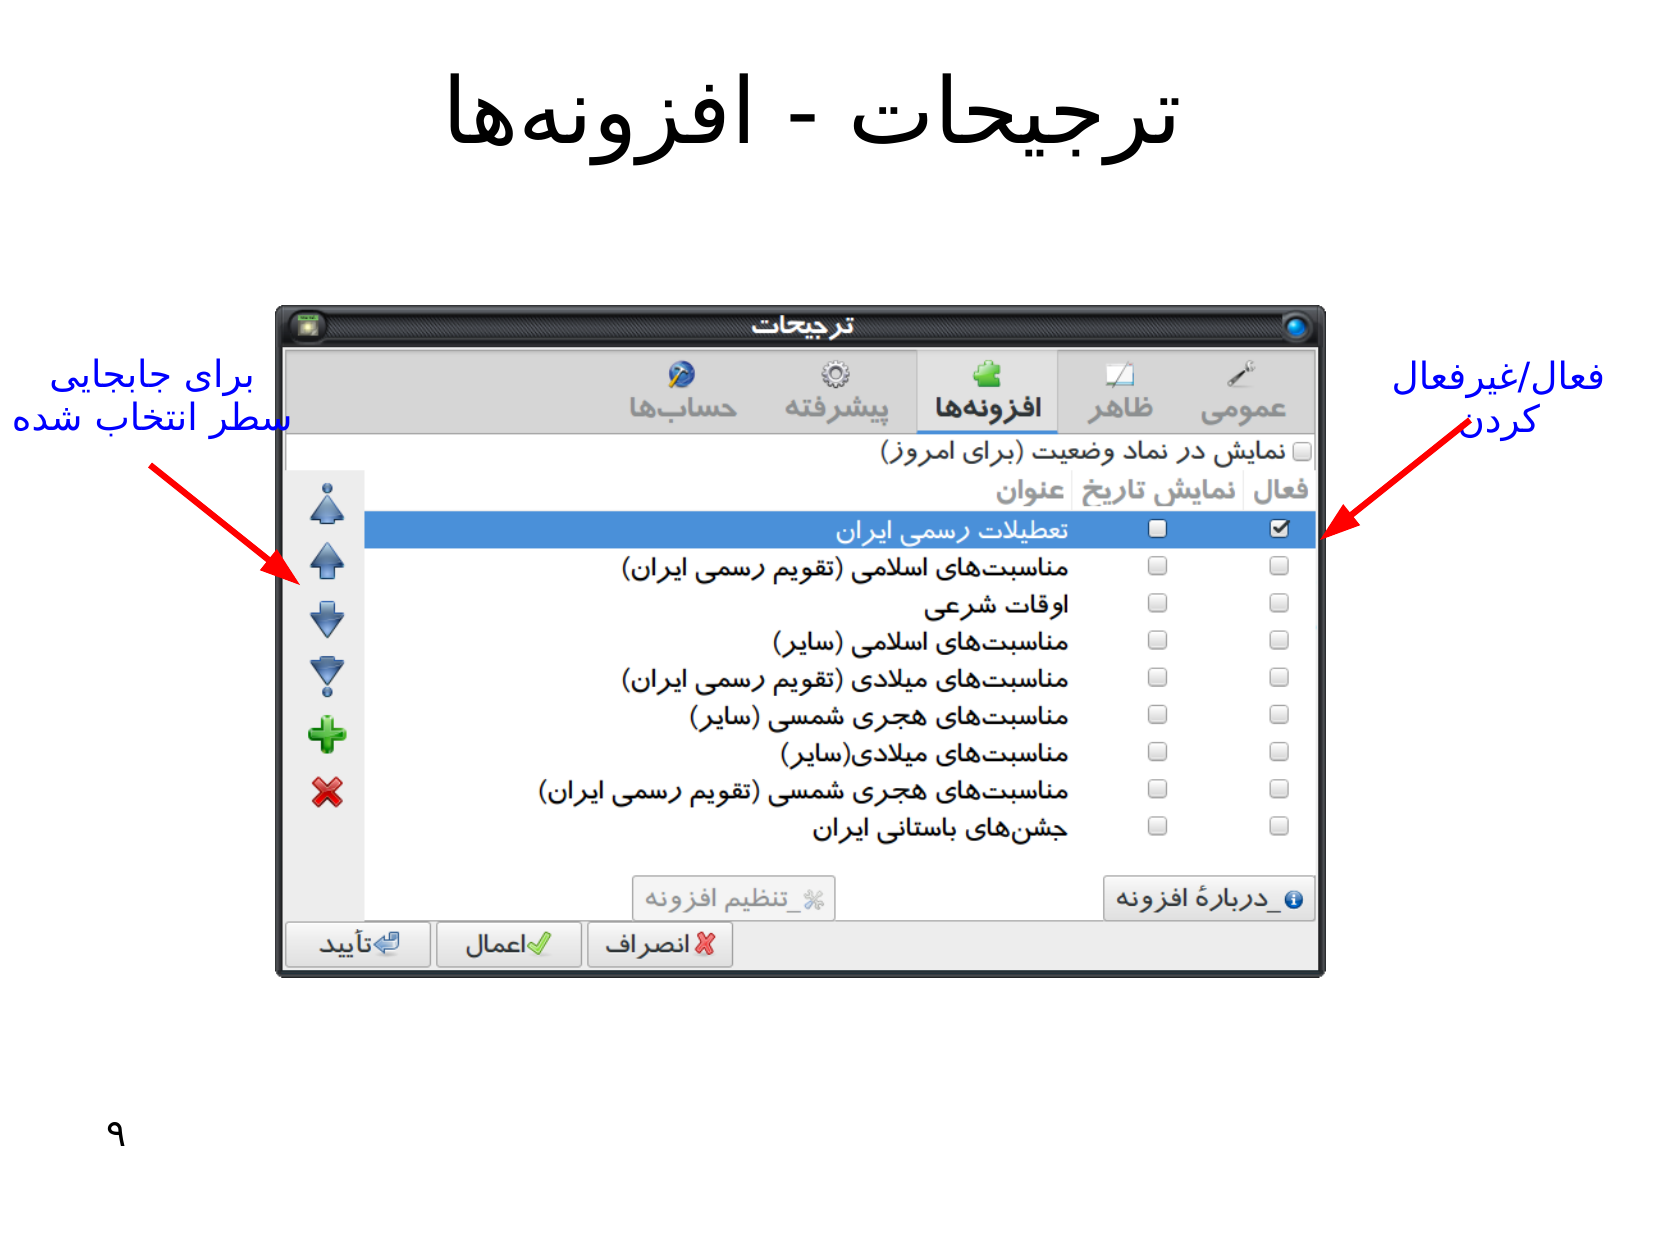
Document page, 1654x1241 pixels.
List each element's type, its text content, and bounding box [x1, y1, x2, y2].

text_box برای جابجایی سطر انتخاب شده [0, 345, 289, 470]
text_box فعال/غیرفعال کردن [1332, 347, 1654, 417]
title ترجیحات - افزونه‌ها [82, 8, 1571, 216]
text_box ۹ [91, 1104, 142, 1175]
picture [275, 305, 1326, 978]
